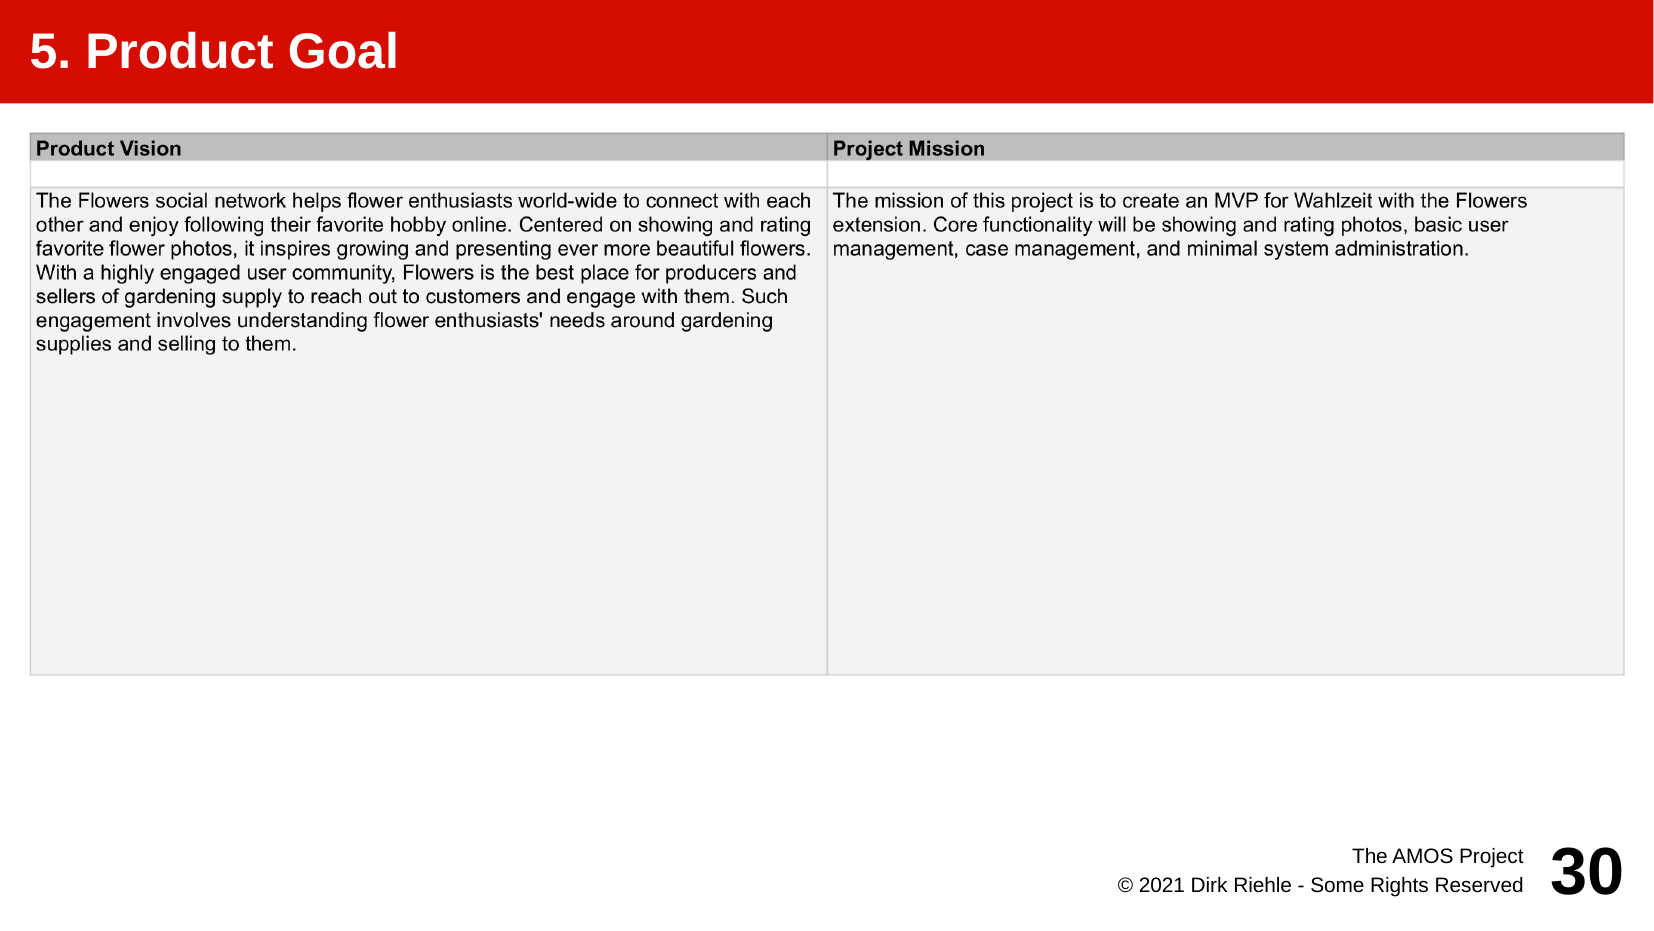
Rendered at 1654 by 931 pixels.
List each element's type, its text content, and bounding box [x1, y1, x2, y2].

picture [29, 132, 1625, 676]
title 5. Product Goal [0, 0, 1654, 104]
